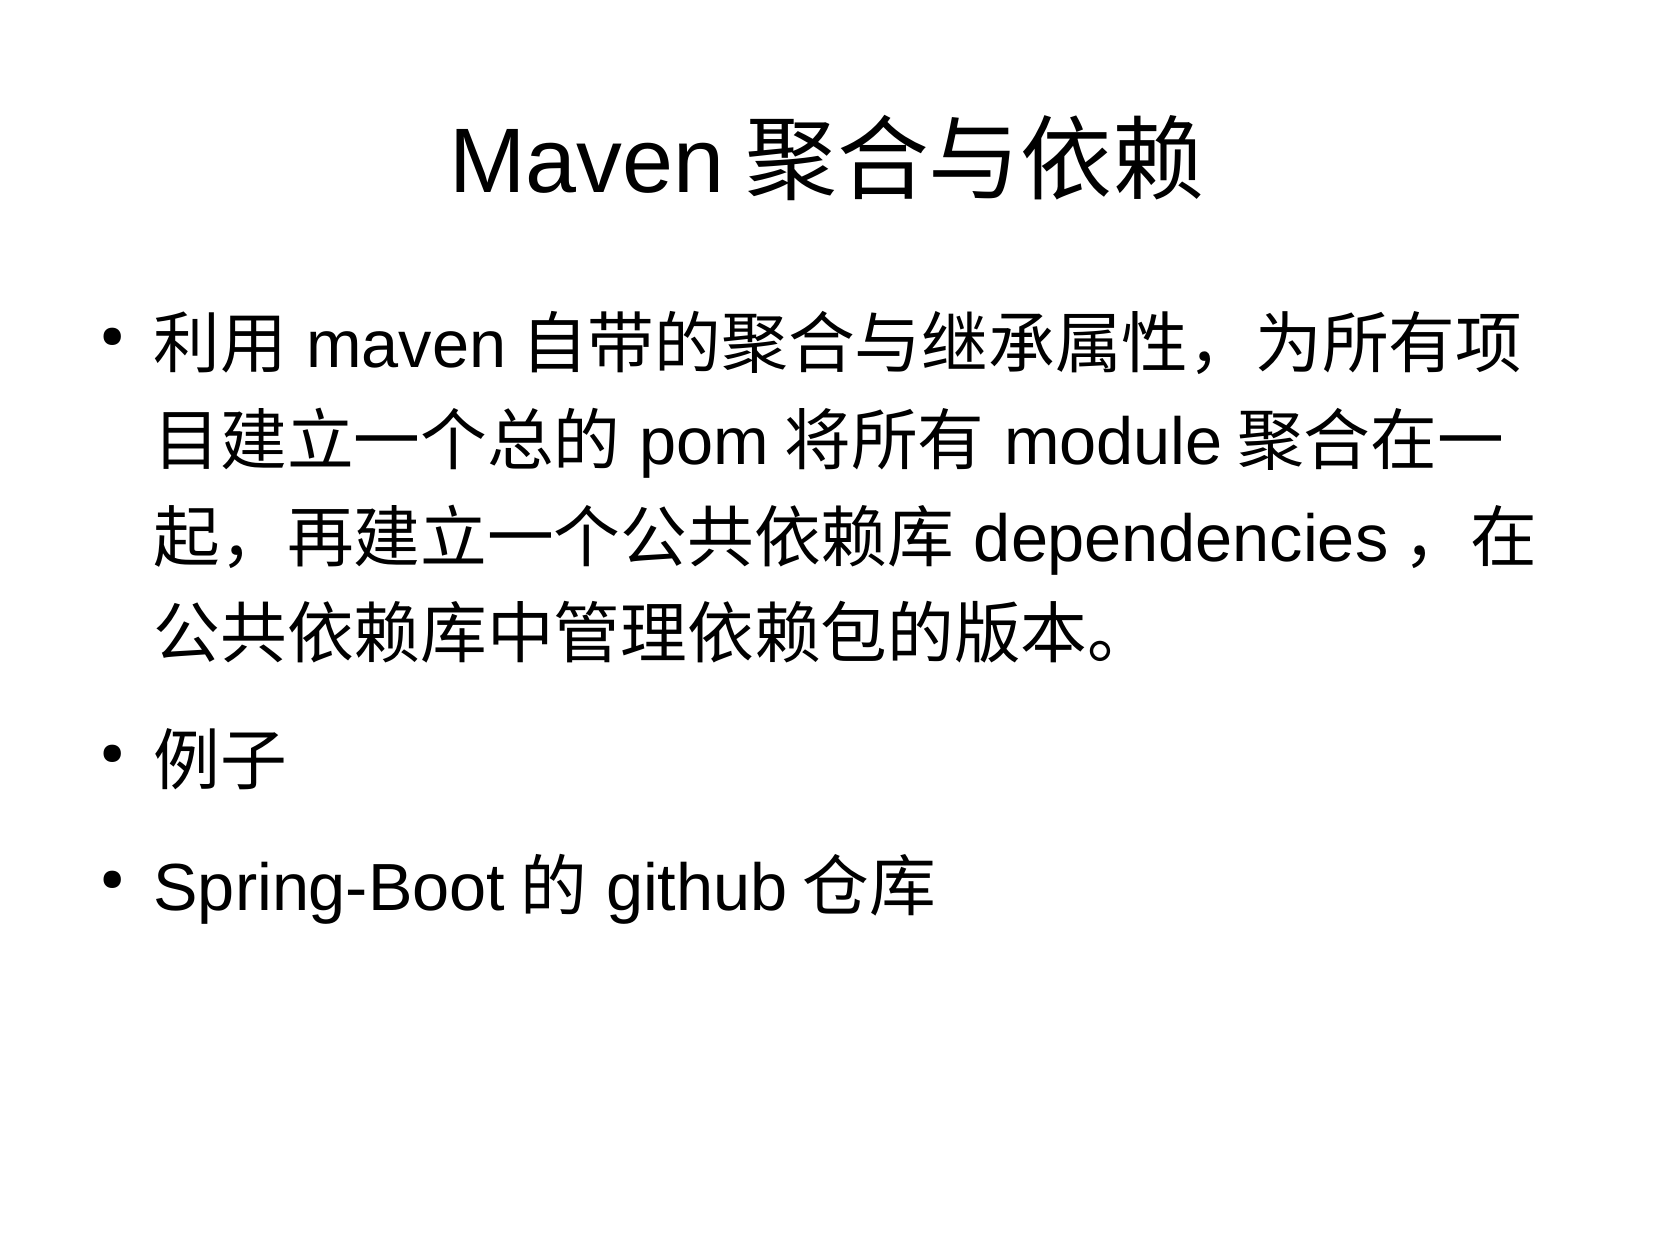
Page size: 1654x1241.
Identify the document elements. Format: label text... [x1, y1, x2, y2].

title Maven聚合与依赖 [82, 49, 1571, 257]
list 利用maven自带的聚合与继承属性，为所有项目建立一个总的pom将所有module聚合在一起，再建立一个公共依赖库dependencies，在公共依赖库中管理依赖包的版本。 例子 Spring-Boot的github仓库 [82, 290, 1571, 1010]
